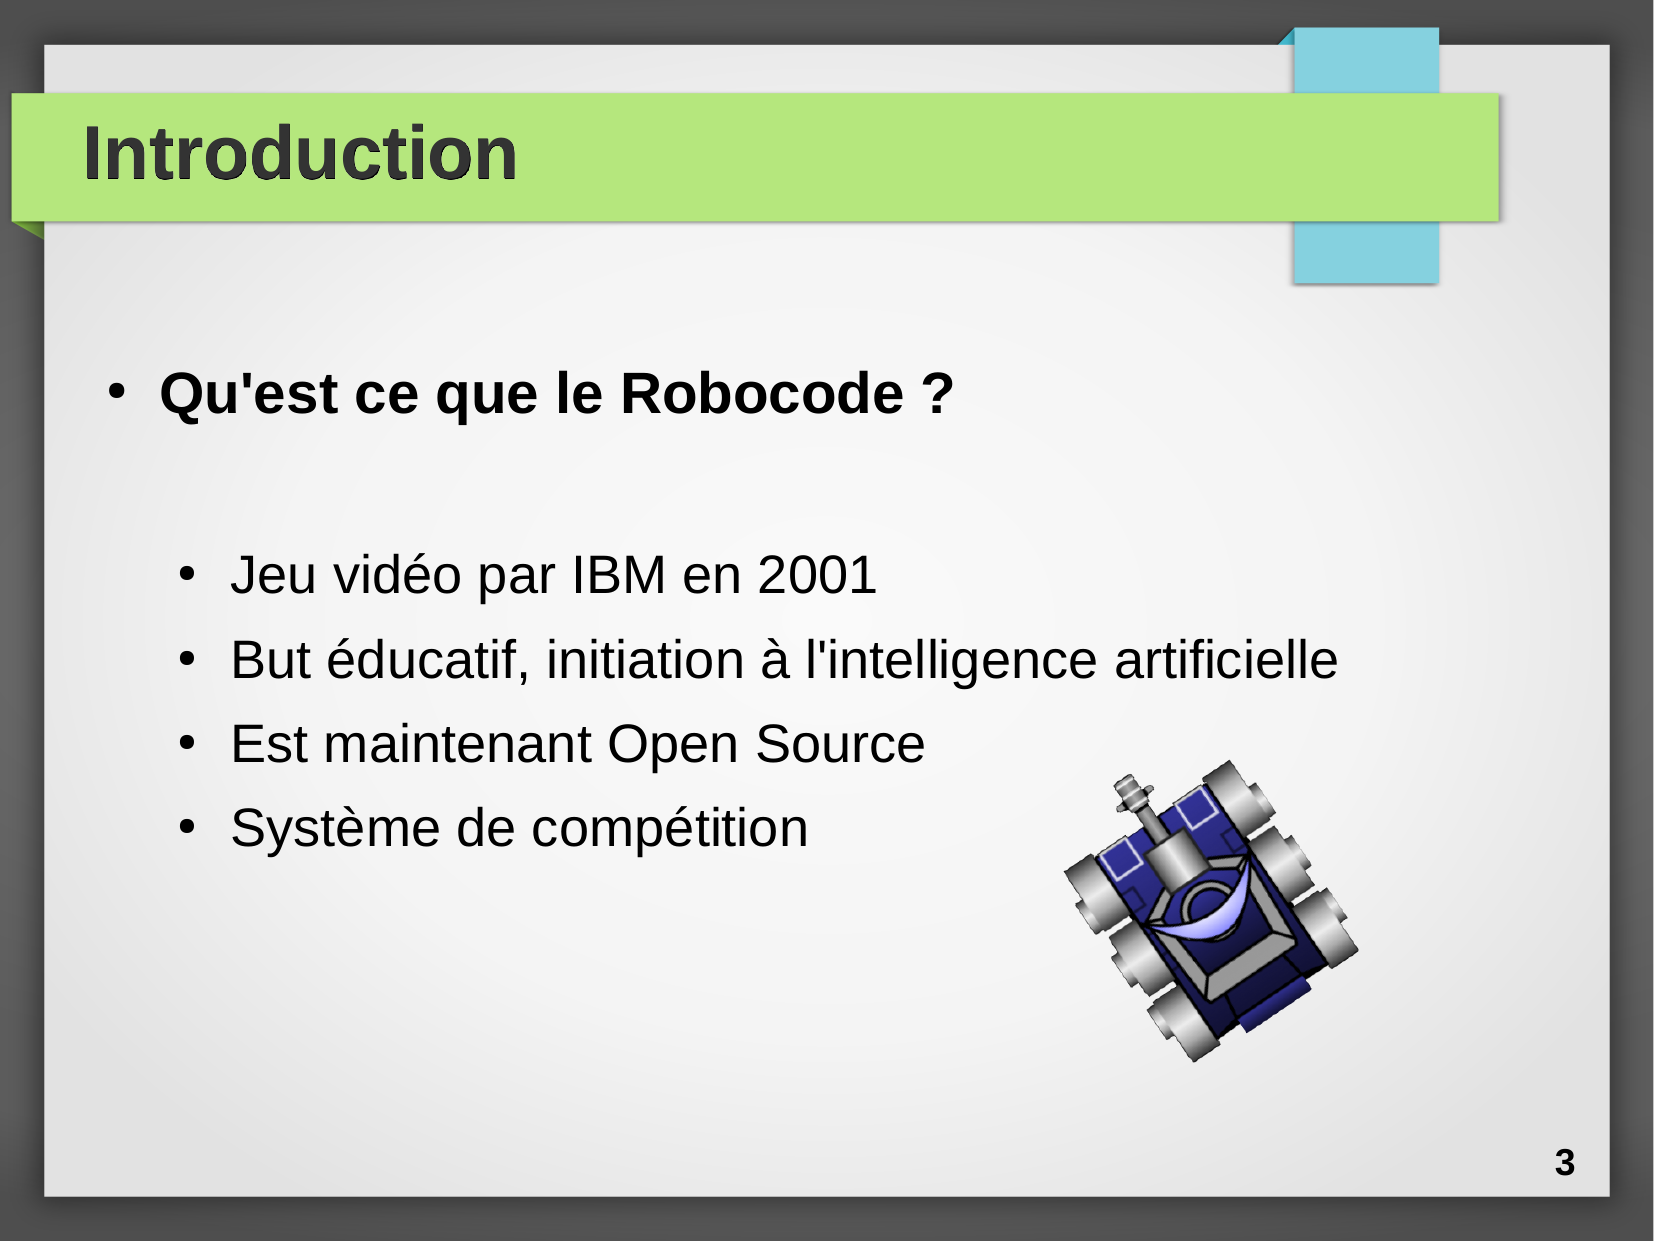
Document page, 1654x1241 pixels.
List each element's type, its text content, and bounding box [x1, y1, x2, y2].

picture [0, 0, 1654, 1241]
text_box <numéro> [1540, 1133, 1654, 1205]
title Introduction [82, 49, 1571, 257]
list Qu'est ce que le Robocode ? Jeu vidéo par IBM en 2001 But éducatif, initiation à l'intelligence artificielle Est maintenant Open Source Système de compétition [88, 360, 1388, 956]
